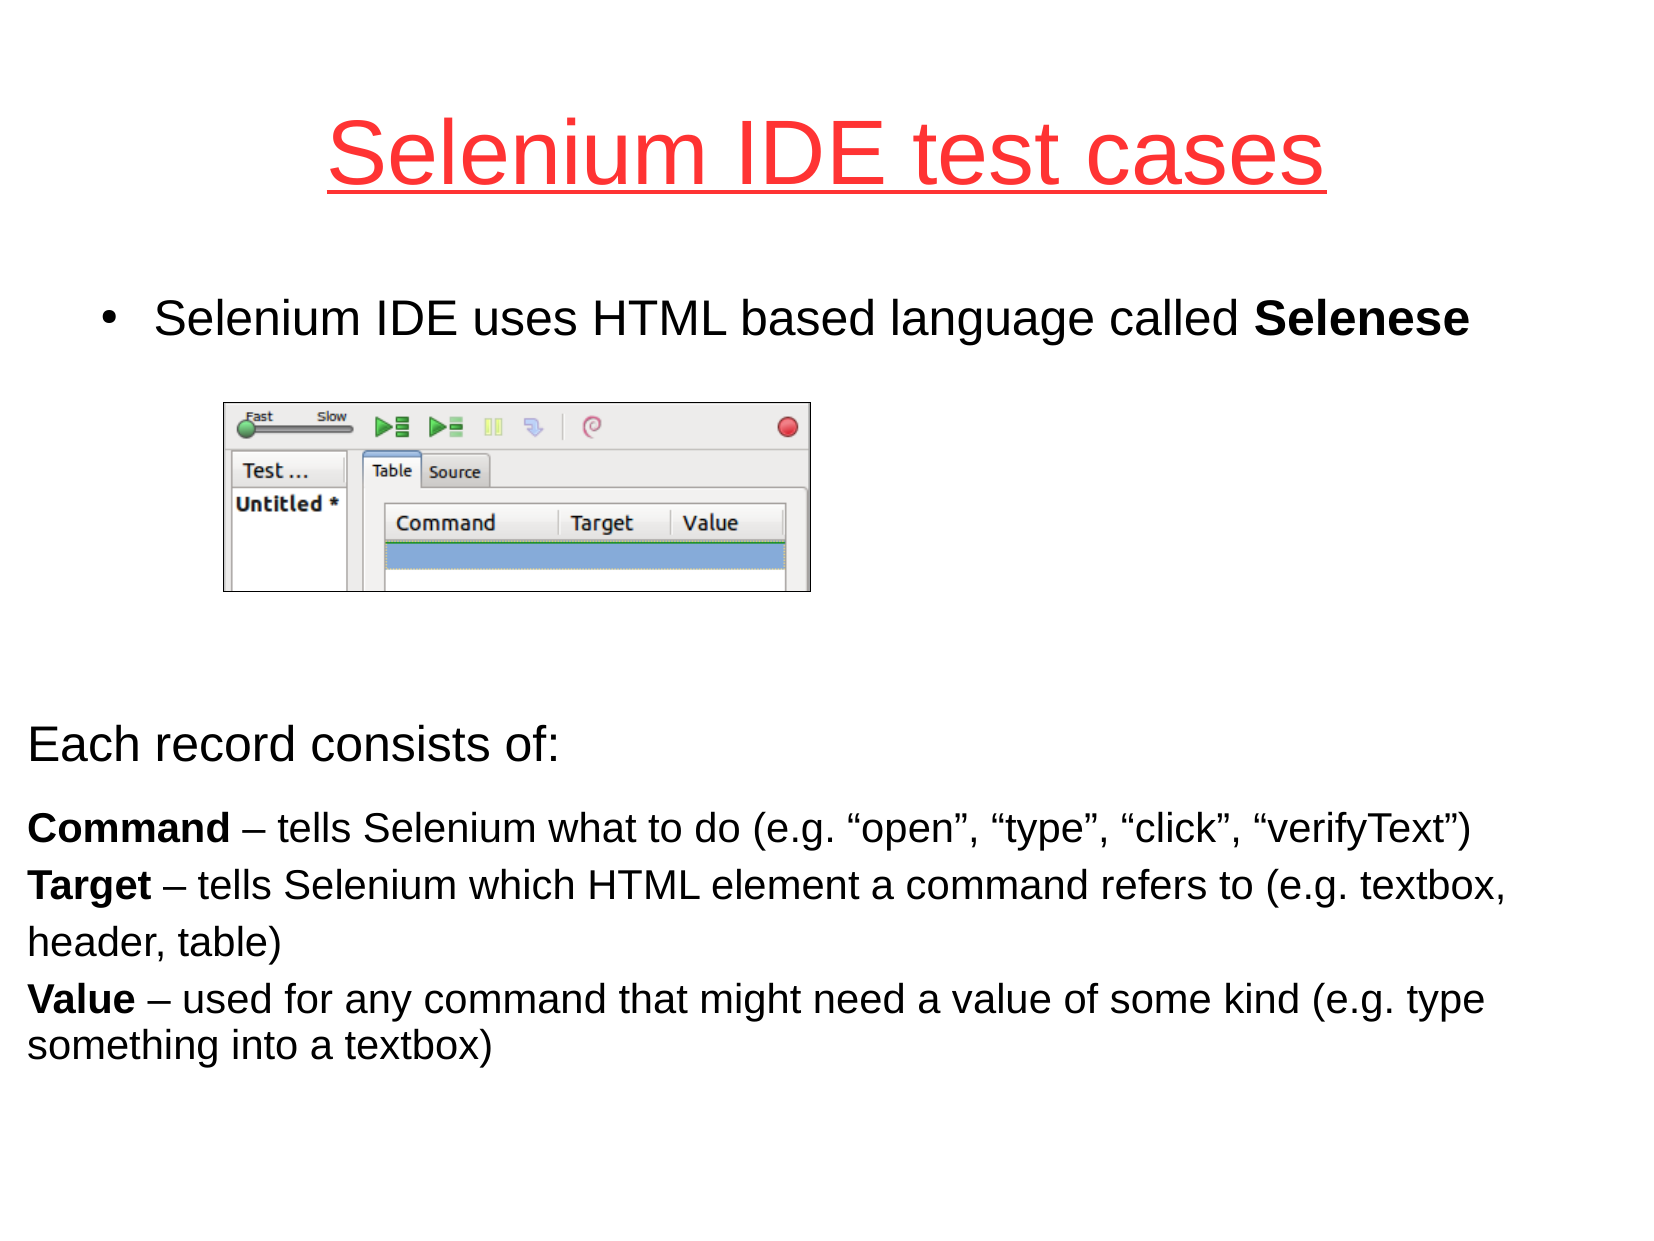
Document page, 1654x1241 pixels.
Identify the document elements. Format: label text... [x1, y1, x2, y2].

title Selenium IDE test cases [82, 49, 1571, 257]
list Selenium IDE uses HTML based language called Selenese [82, 290, 1571, 708]
picture [224, 403, 810, 591]
text_box Each record consists of: Command – tells Selenium what to do (e.g. “open”, “type”, “click”, “verifyText”) Target – tells Selenium which HTML element a command refers to (e.g. textbox, header, table) Value – used for any command that might need a value of some kind (e.g. type something into a textbox) [12, 708, 1654, 1080]
